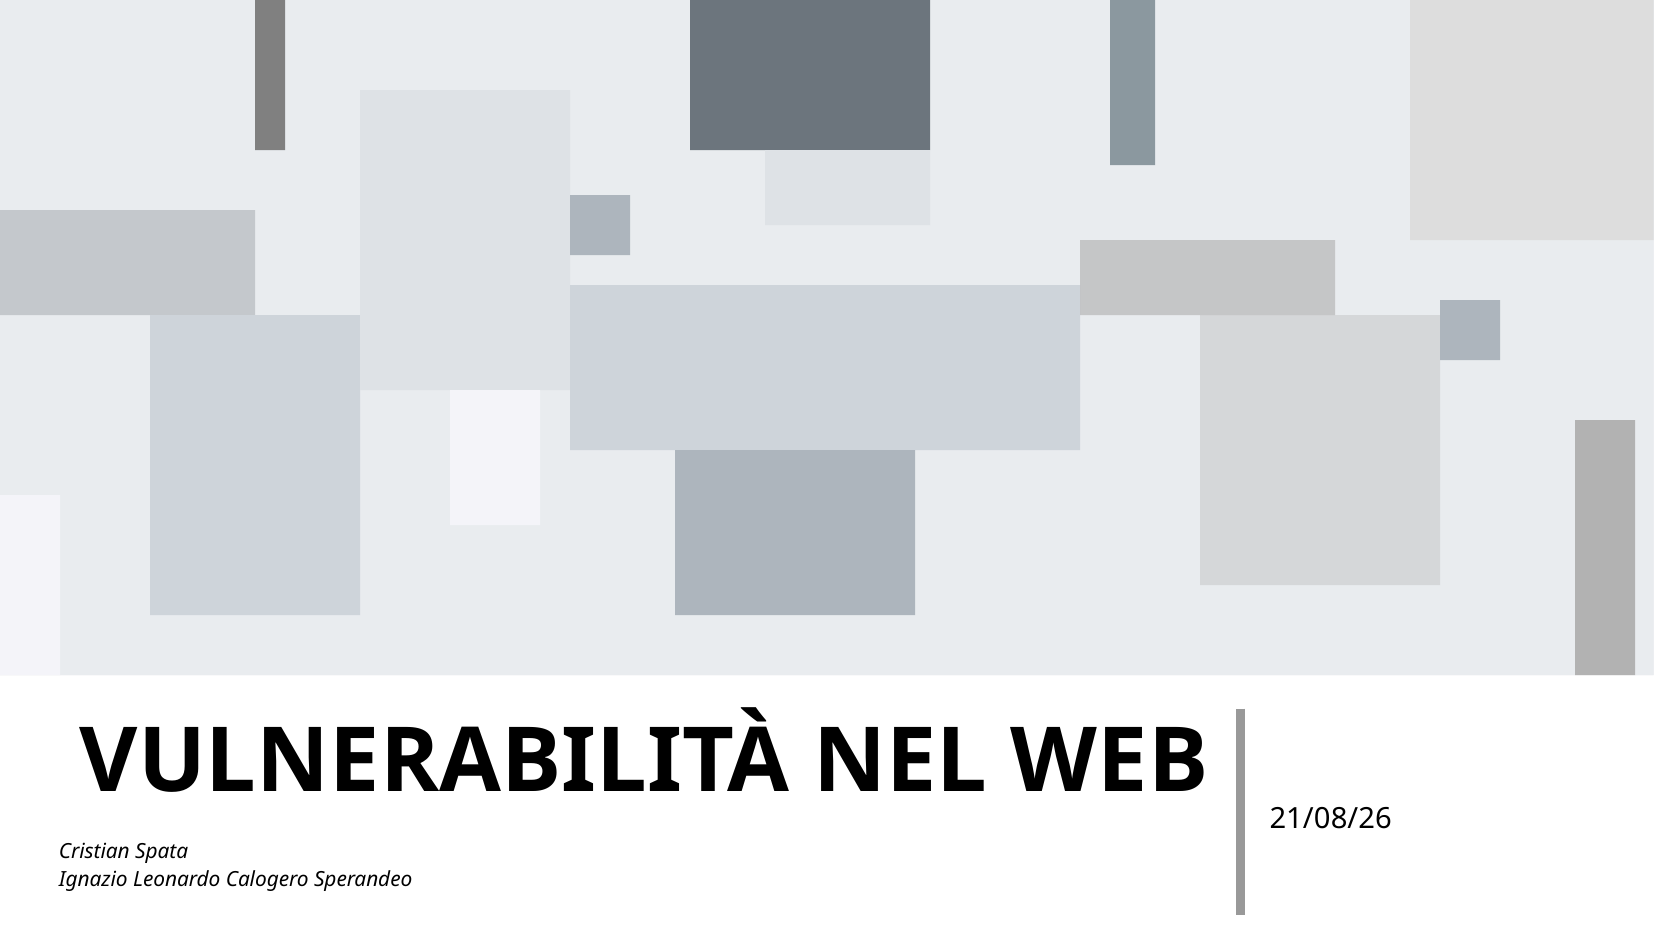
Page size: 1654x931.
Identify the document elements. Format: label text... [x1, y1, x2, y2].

title VULNERABILITÀ NEL WEB [59, 694, 1211, 819]
subtitle Cristian Spata Ignazio Leonardo Calogero Sperandeo [59, 835, 1211, 895]
